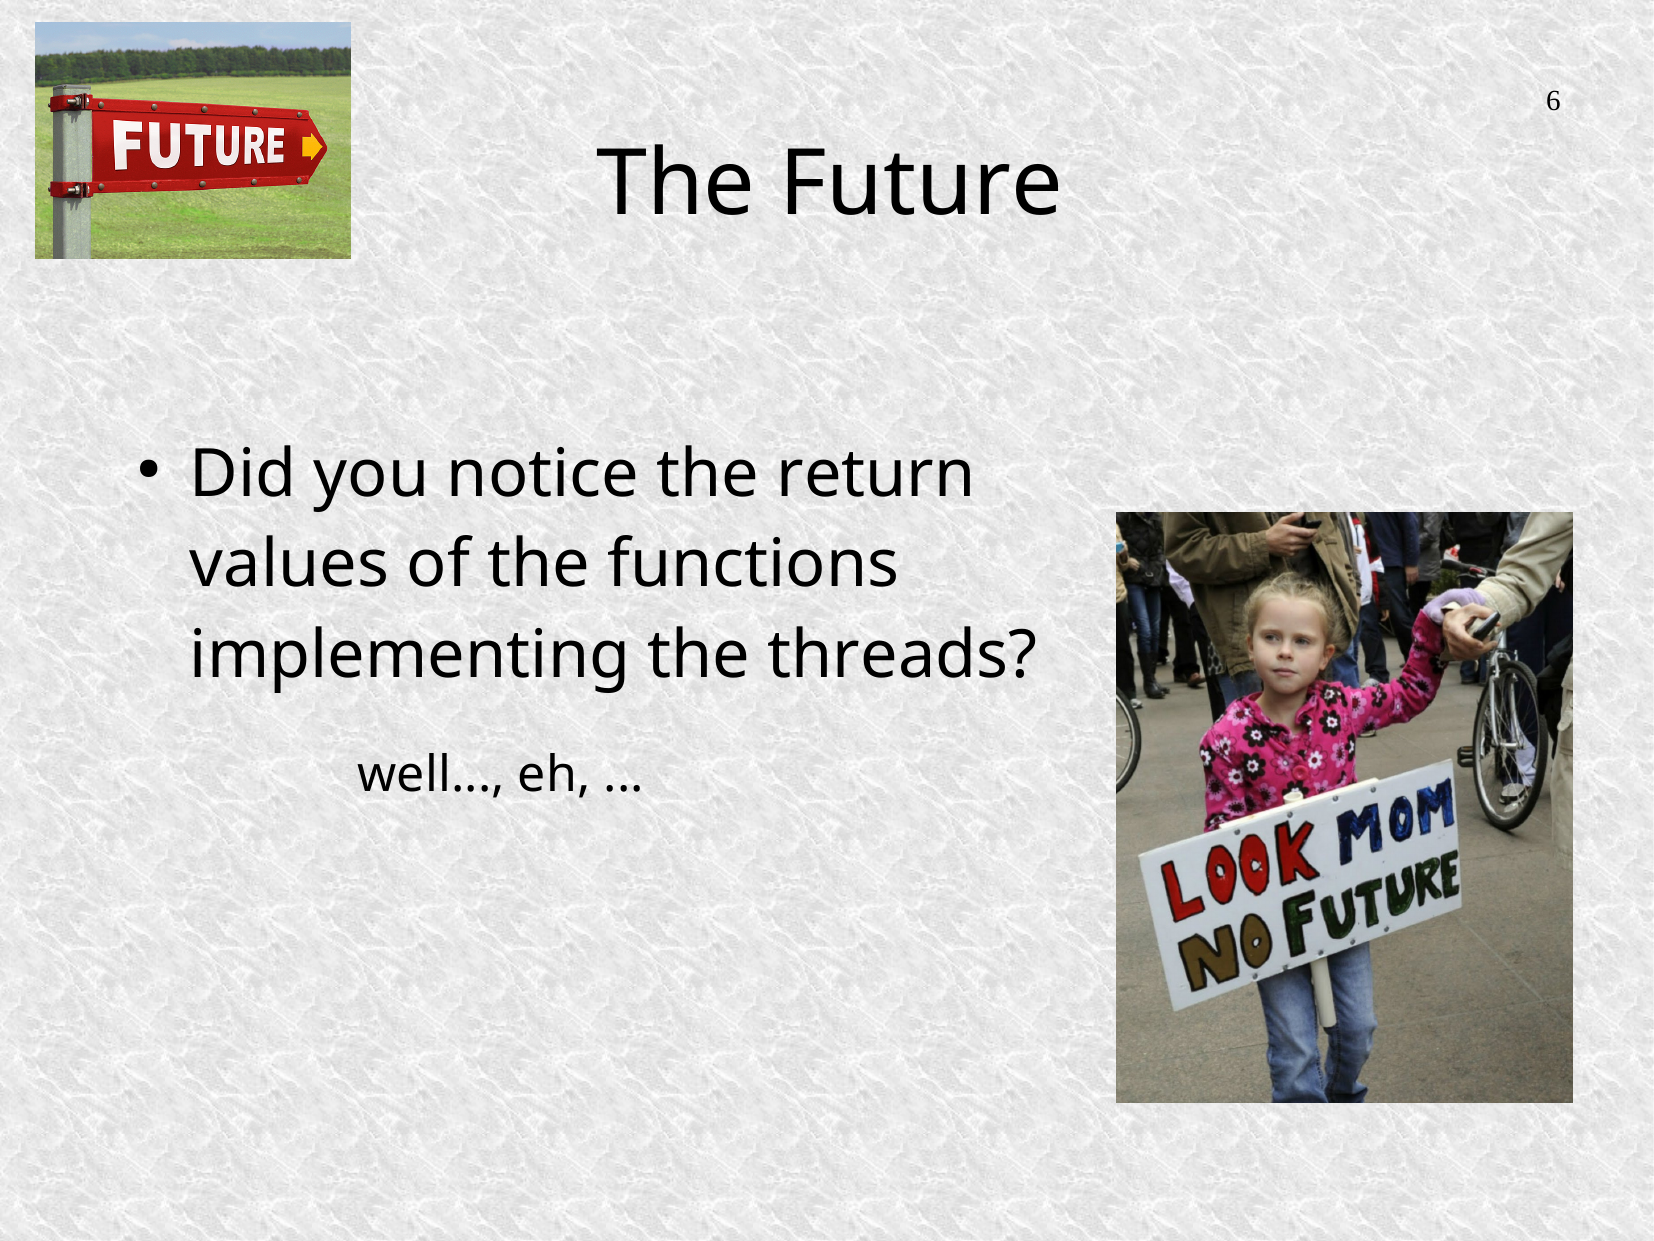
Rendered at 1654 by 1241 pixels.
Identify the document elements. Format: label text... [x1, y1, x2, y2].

title The Future [123, 73, 1536, 284]
list Did you notice the return values of the functions implementing the threads? [119, 424, 1532, 1144]
text_box well..., eh, ... [357, 737, 681, 799]
picture [0, 0, 1654, 1241]
